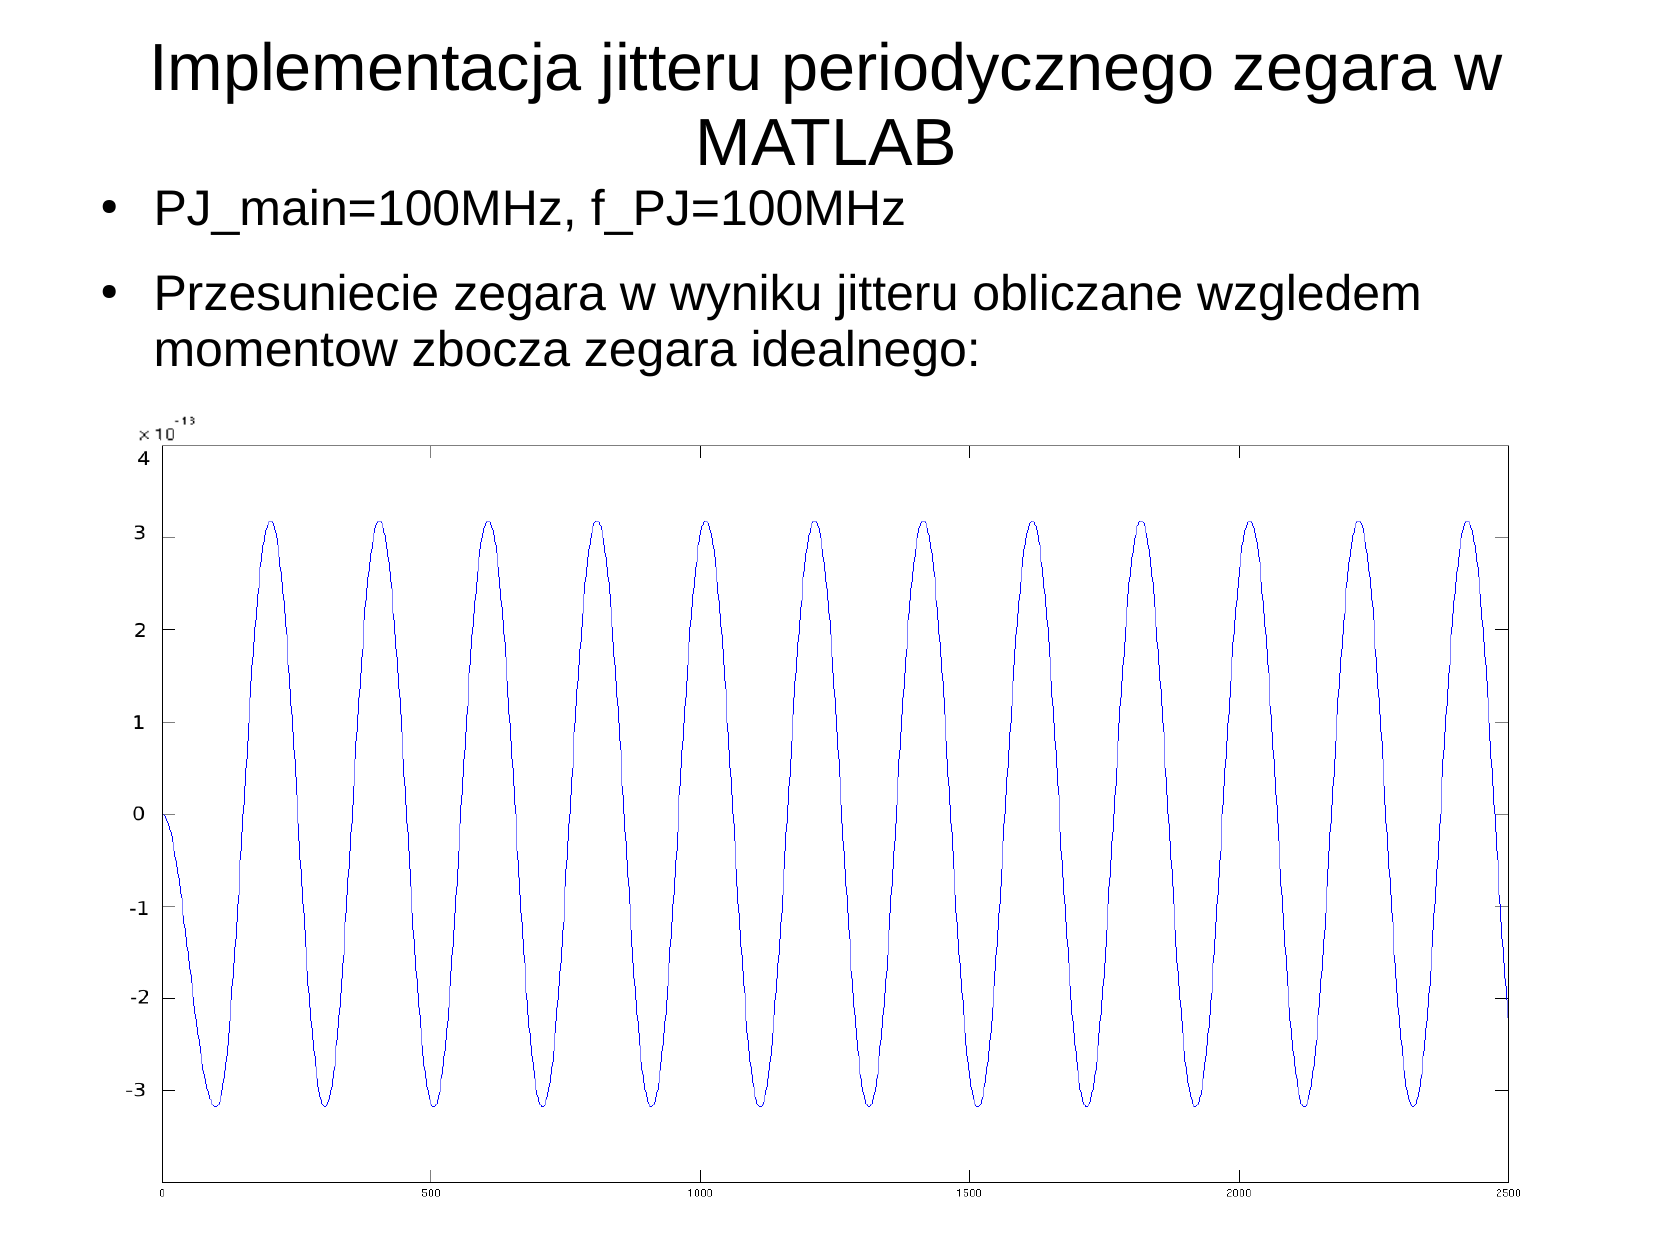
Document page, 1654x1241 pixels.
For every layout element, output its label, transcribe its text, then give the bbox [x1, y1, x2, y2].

title Implementacja jitteru periodycznego zegara w MATLAB [82, 15, 1571, 180]
list PJ_main=100MHz, f_PJ=100MHz Przesuniecie zegara w wyniku jitteru obliczane wzgledem momentow zbocza zegara idealnego: [82, 180, 1571, 1171]
picture [97, 412, 1546, 1231]
